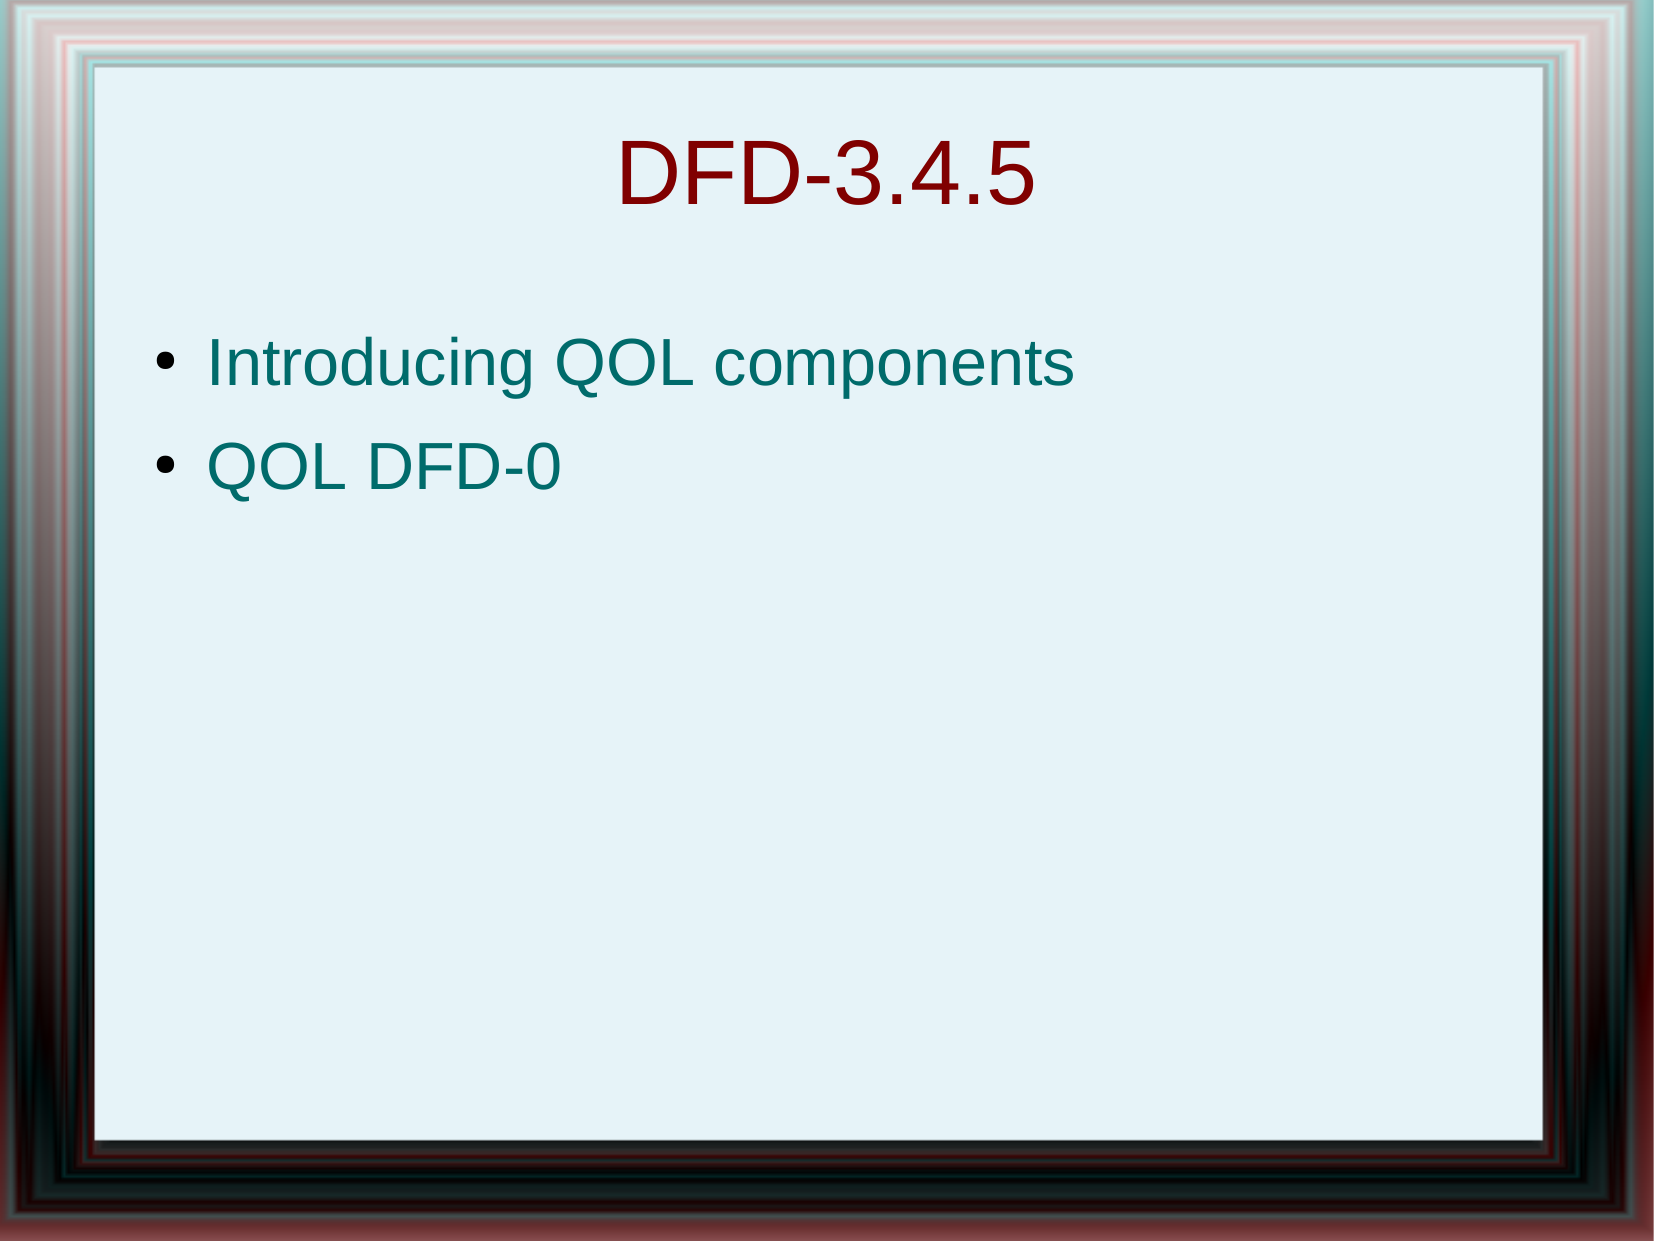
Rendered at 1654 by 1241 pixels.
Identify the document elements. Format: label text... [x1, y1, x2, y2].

title DFD-3.4.5 [118, 88, 1536, 257]
picture [0, 0, 1654, 1241]
list Introducing QOL components QOL DFD-0 [118, 324, 1506, 945]
